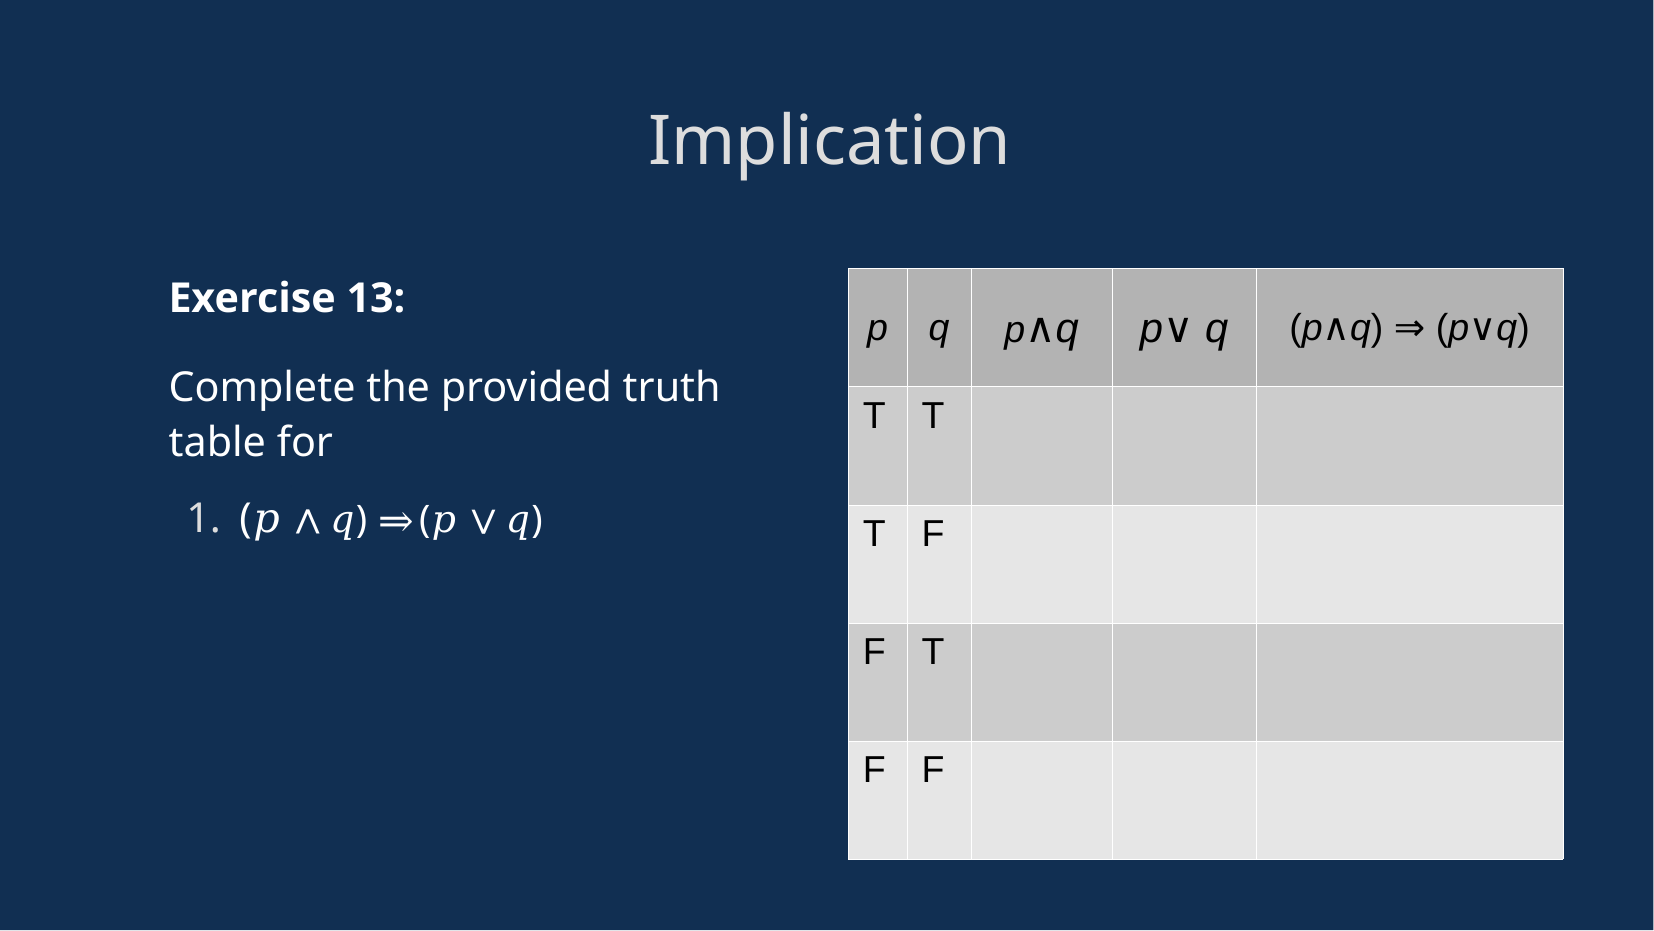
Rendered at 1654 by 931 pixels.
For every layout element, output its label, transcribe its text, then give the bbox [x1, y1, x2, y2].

table_cell [1257, 624, 1563, 741]
title Implication [97, 56, 1563, 220]
table_header p [849, 269, 907, 386]
table_cell [972, 506, 1112, 623]
table_cell [972, 624, 1112, 741]
table_header q [908, 269, 971, 386]
table_cell [1113, 506, 1256, 623]
table_cell F [849, 624, 907, 741]
table_cell [972, 387, 1112, 505]
table_cell [1113, 742, 1256, 859]
list Exercise 13: Complete the provided truth table for (𝑝 ∧ 𝑞) ⇒ (𝑝 ∨ 𝑞) [97, 268, 813, 806]
table_cell [1113, 624, 1256, 741]
table_cell [1257, 506, 1563, 623]
table_header p∧q [972, 269, 1112, 386]
table_cell F [908, 742, 971, 859]
table_cell F [849, 742, 907, 859]
table_cell T [849, 506, 907, 623]
table_cell T [908, 387, 971, 505]
table_cell T [908, 624, 971, 741]
table_cell [972, 742, 1112, 859]
table_cell [1257, 387, 1563, 505]
table_cell [1257, 742, 1563, 859]
table_header p∨ q [1113, 269, 1256, 386]
table_cell [1113, 387, 1256, 505]
table_cell T [849, 387, 907, 505]
table_cell F [908, 506, 971, 623]
table_header (p∧q) ⇒ (p∨q) [1257, 269, 1563, 386]
